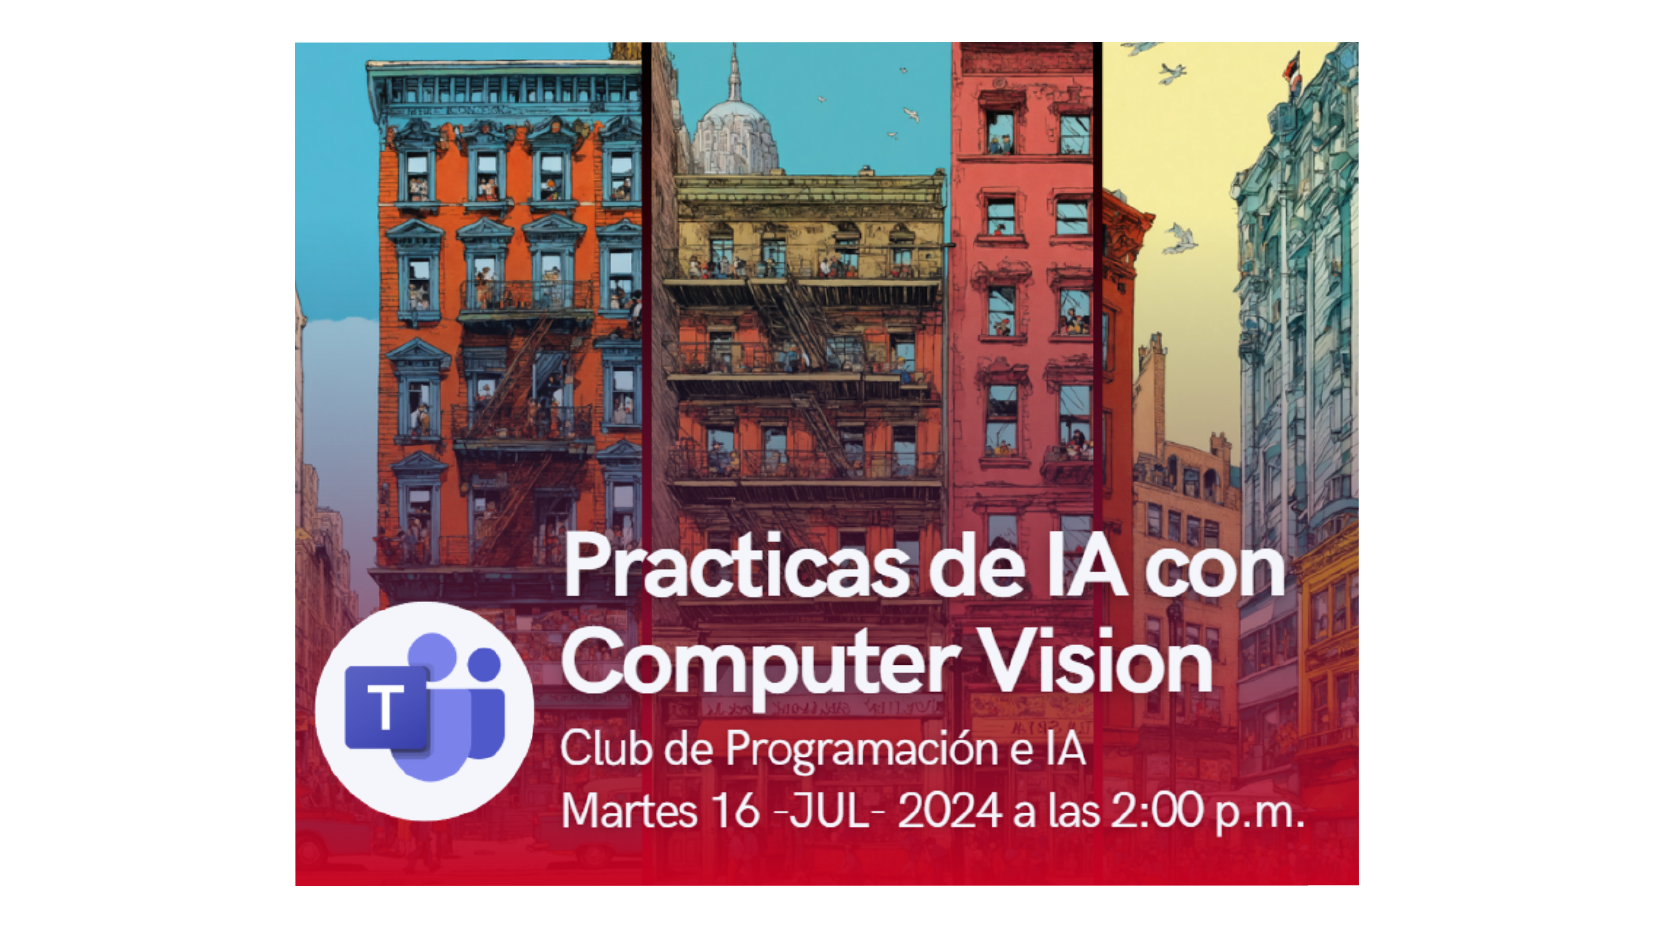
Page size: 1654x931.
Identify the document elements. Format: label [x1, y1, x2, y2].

picture [294, 41, 1359, 886]
